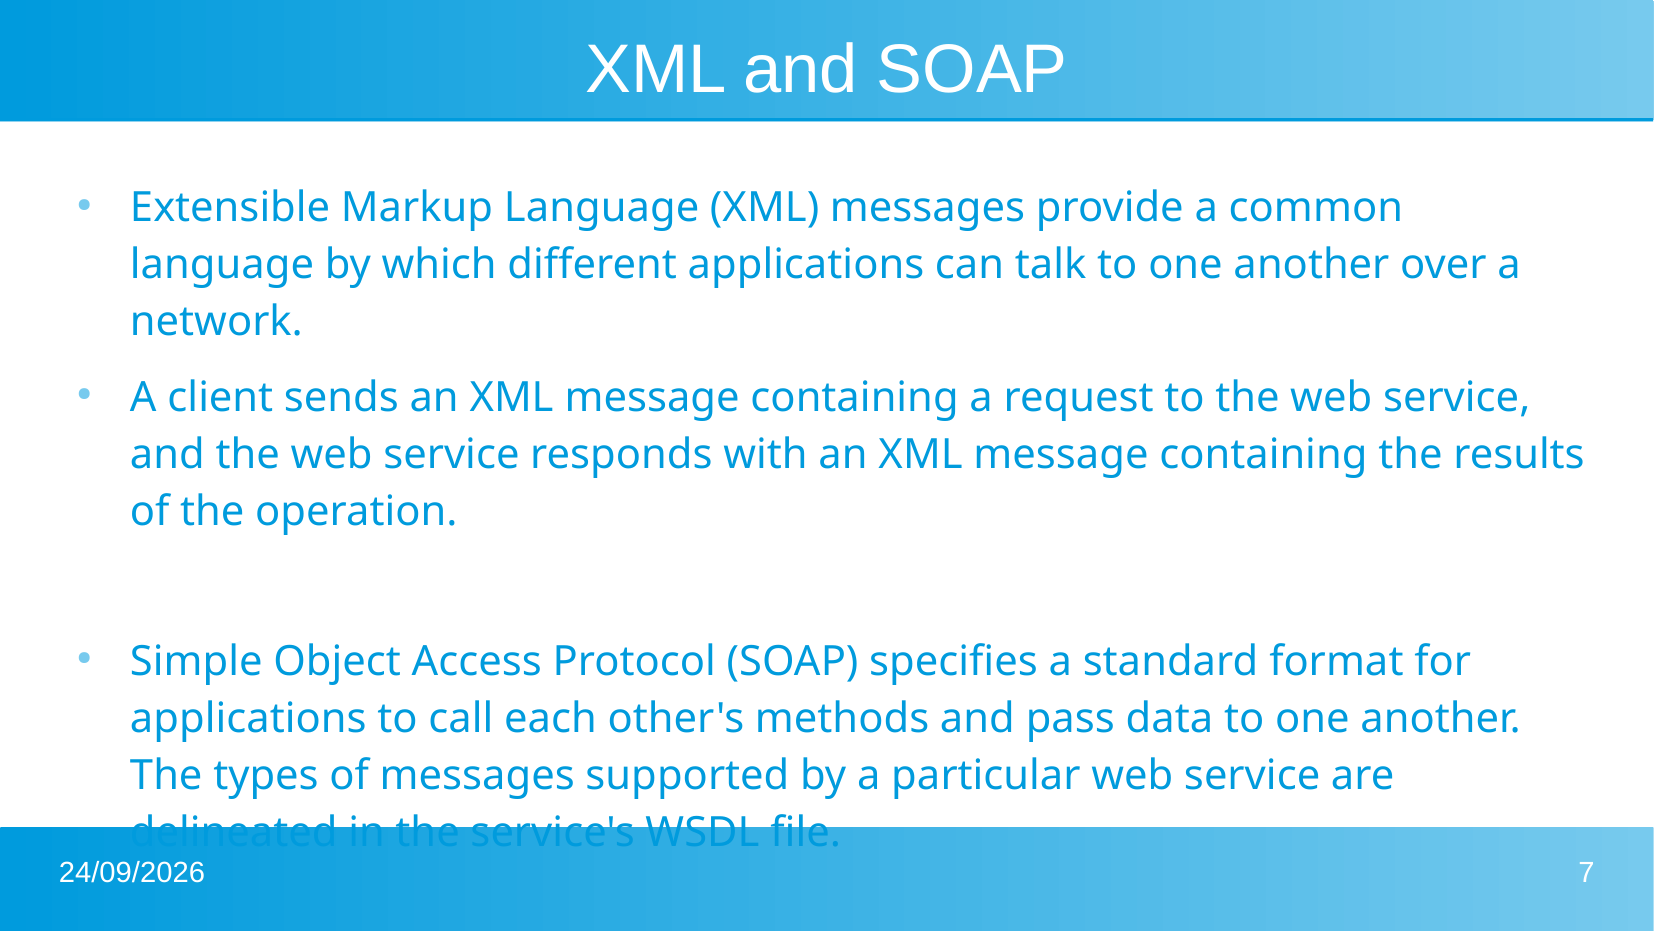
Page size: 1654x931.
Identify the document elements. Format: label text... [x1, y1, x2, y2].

list Extensible Markup Language (XML) messages provide a common language by which different applications can talk to one another over a network. A client sends an XML message containing a request to the web service, and the web service responds with an XML message containing the results of the operation. Simple Object Access Protocol (SOAP) specifies a standard format for applications to call each other's methods and pass data to one another. The types of messages supported by a particular web service are delineated in the service's WSDL file. [59, 177, 1595, 768]
title XML and SOAP [59, 29, 1595, 108]
